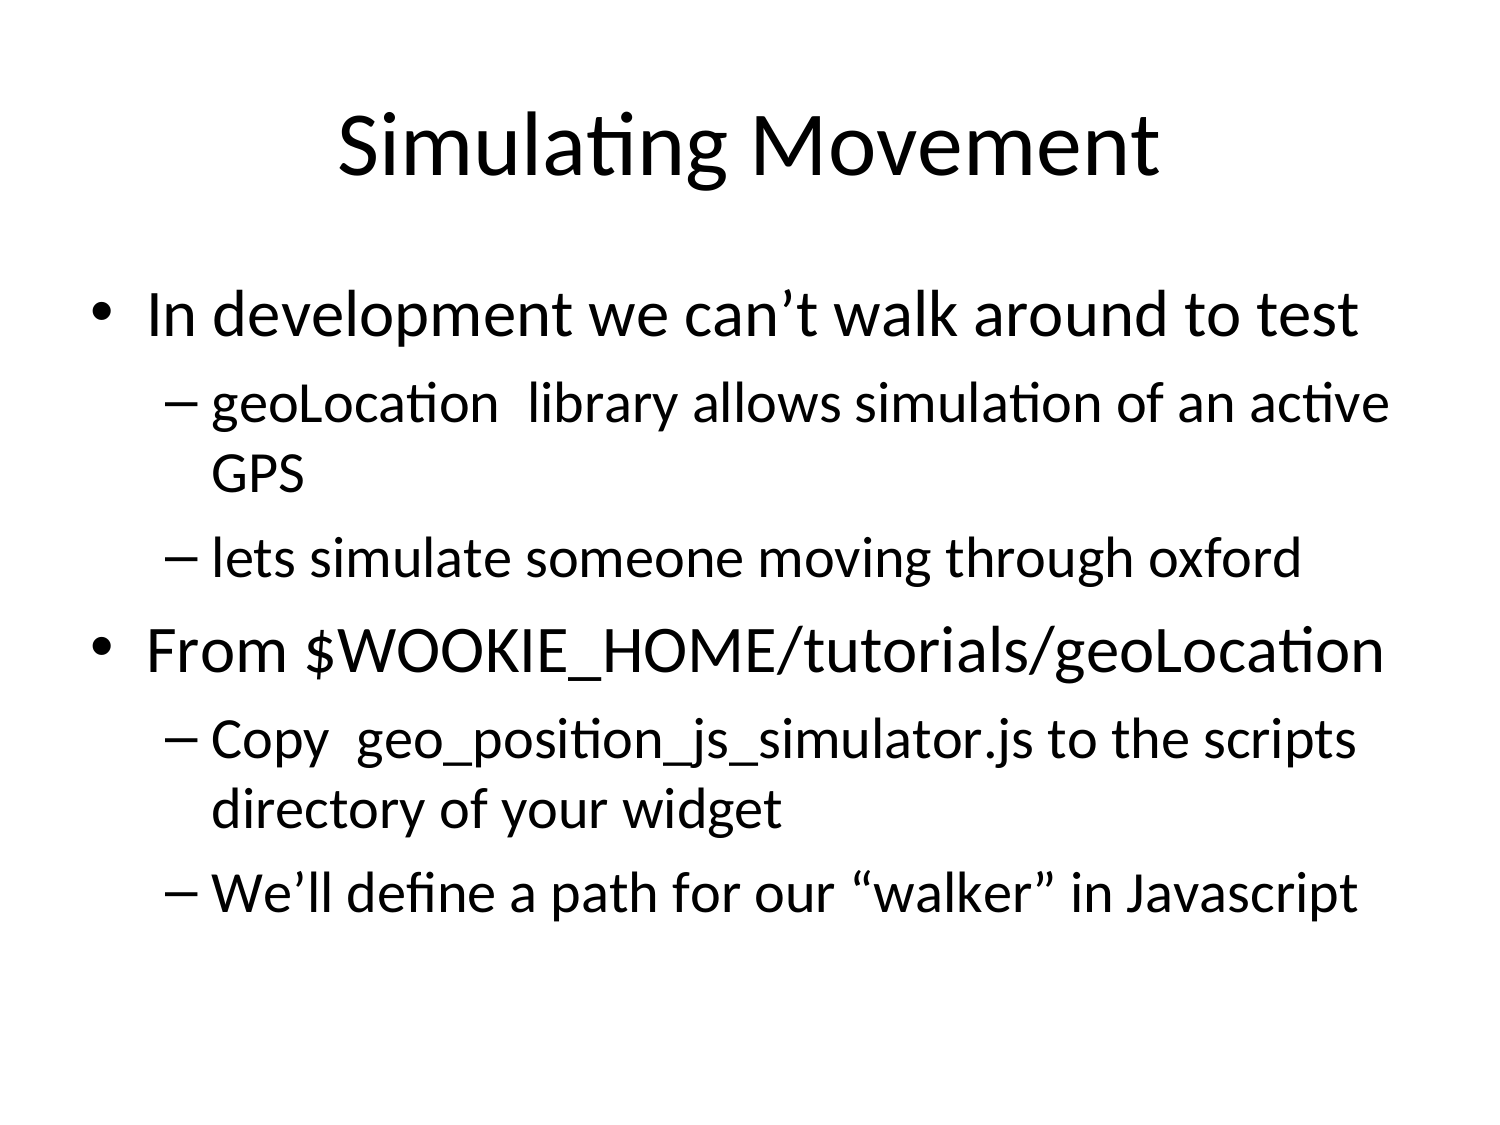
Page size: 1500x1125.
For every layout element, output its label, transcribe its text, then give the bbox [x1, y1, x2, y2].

list In development we can’t walk around to test geoLocation library allows simulation of an active GPS lets simulate someone moving through oxford From $WOOKIE_HOME/tutorials/geoLocation Copy geo_position_js_simulator.js to the scripts directory of your widget We’ll define a path for our “walker” in Javascript [75, 262, 1426, 1006]
title Simulating Movement [75, 45, 1426, 233]
